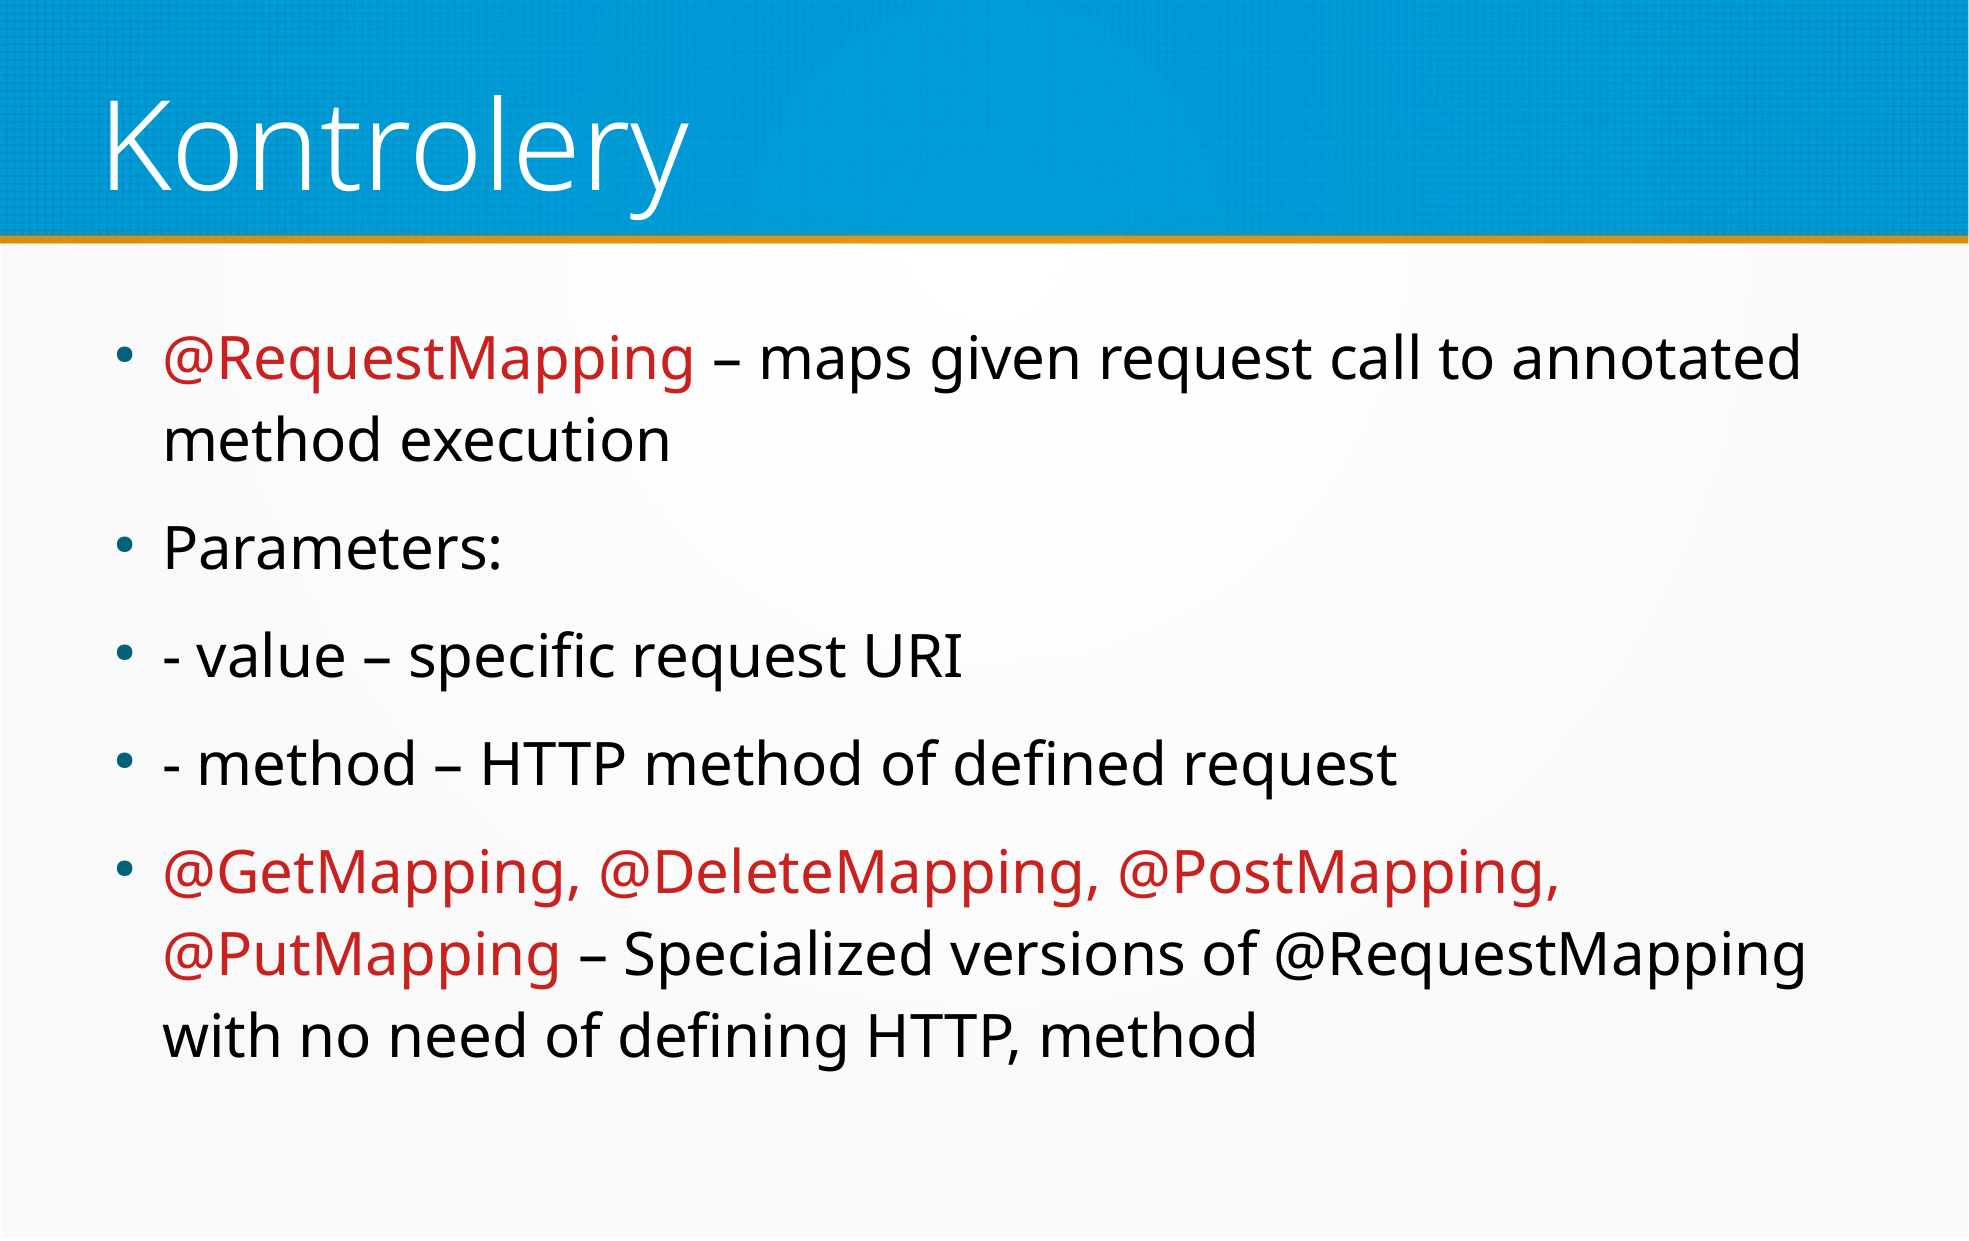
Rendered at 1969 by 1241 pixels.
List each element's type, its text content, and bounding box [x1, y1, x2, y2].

picture [0, 233, 1969, 1241]
list @RequestMapping – maps given request call to annotated method execution Parameters: - value – specific request URI - method – HTTP method of defined request @GetMapping, @DeleteMapping, @PostMapping, @PutMapping – Specialized versions of @RequestMapping with no need of defining HTTP, method [98, 315, 1861, 1081]
title Kontrolery [98, 19, 1870, 227]
